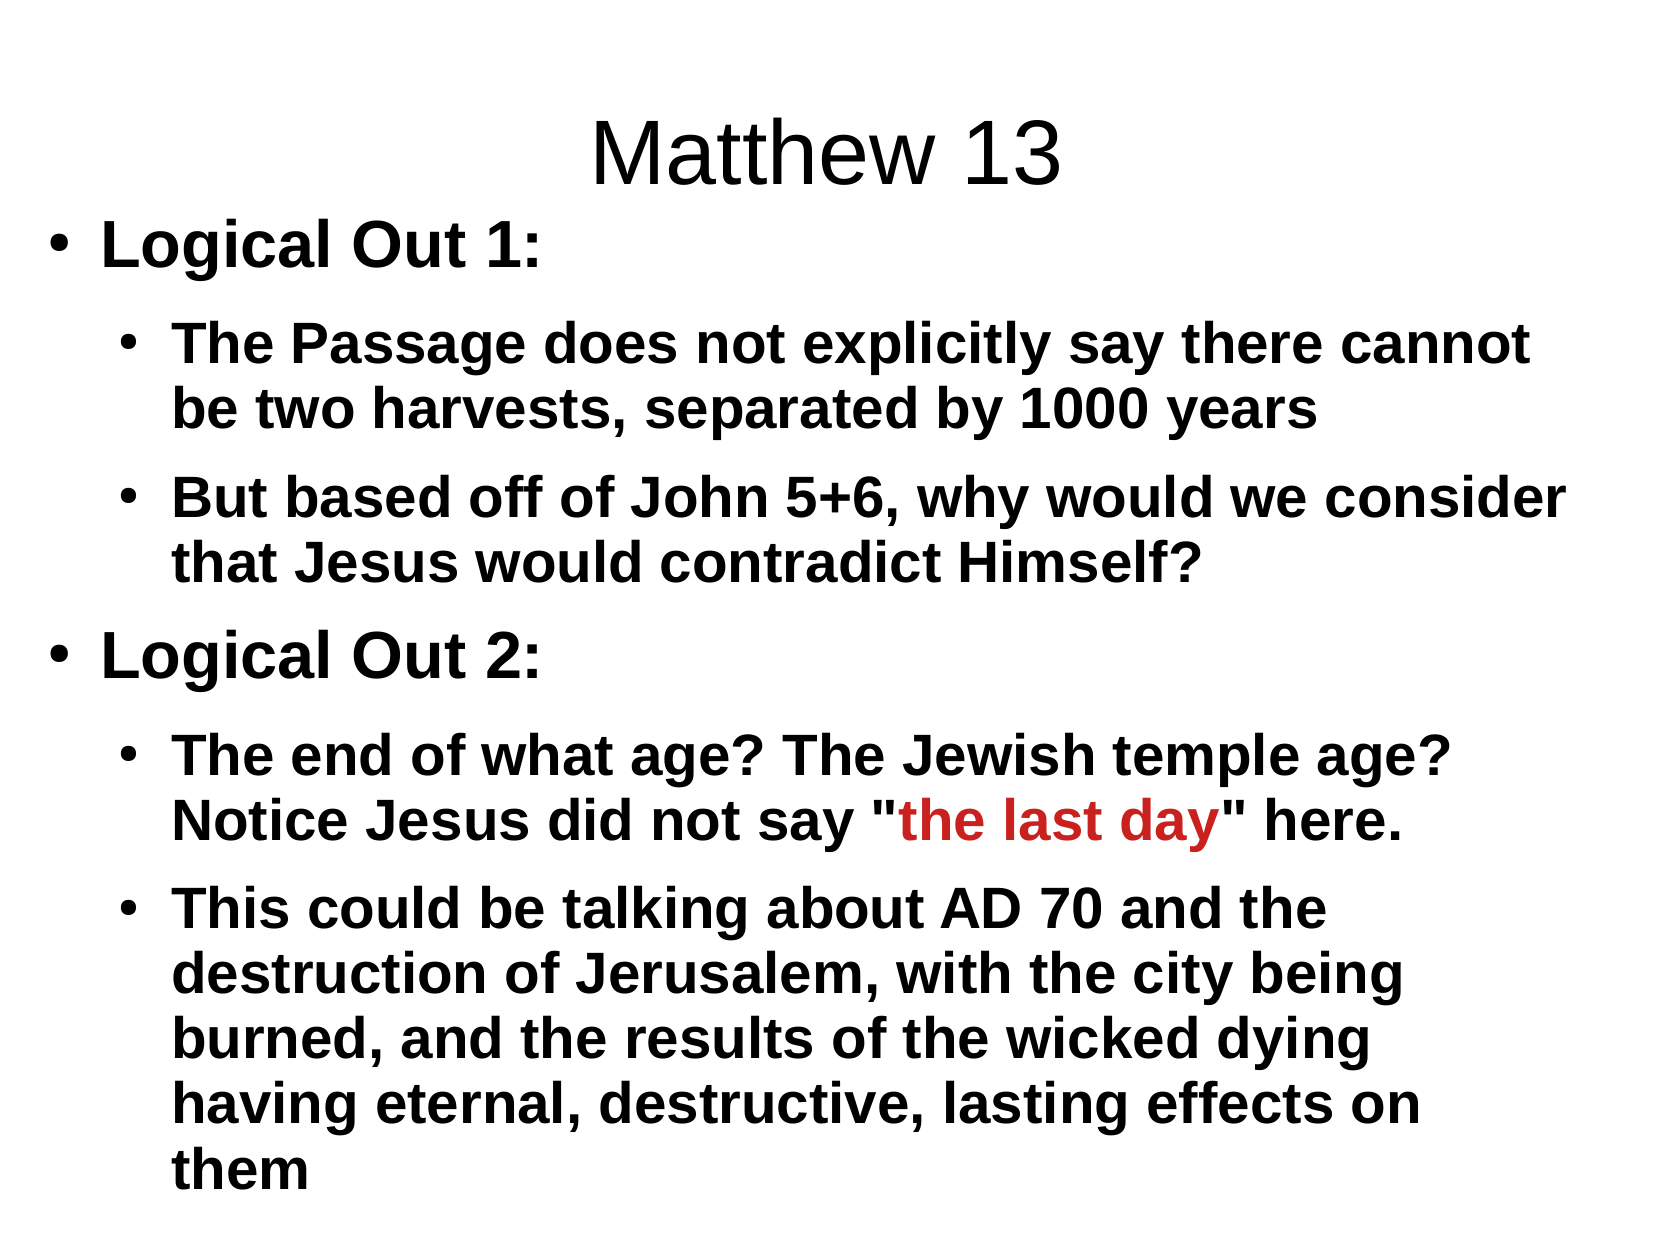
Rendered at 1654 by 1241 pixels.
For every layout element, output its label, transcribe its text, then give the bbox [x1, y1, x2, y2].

list Logical Out 1: The Passage does not explicitly say there cannot be two harvests, separated by 1000 years But based off of John 5+6, why would we consider that Jesus would contradict Himself? Logical Out 2: The end of what age? The Jewish temple age? Notice Jesus did not say "the last day" here. This could be talking about AD 70 and the destruction of Jerusalem, with the city being burned, and the results of the wicked dying having eternal, destructive, lasting effects on them [29, 206, 1571, 1241]
title Matthew 13 [82, 49, 1571, 206]
